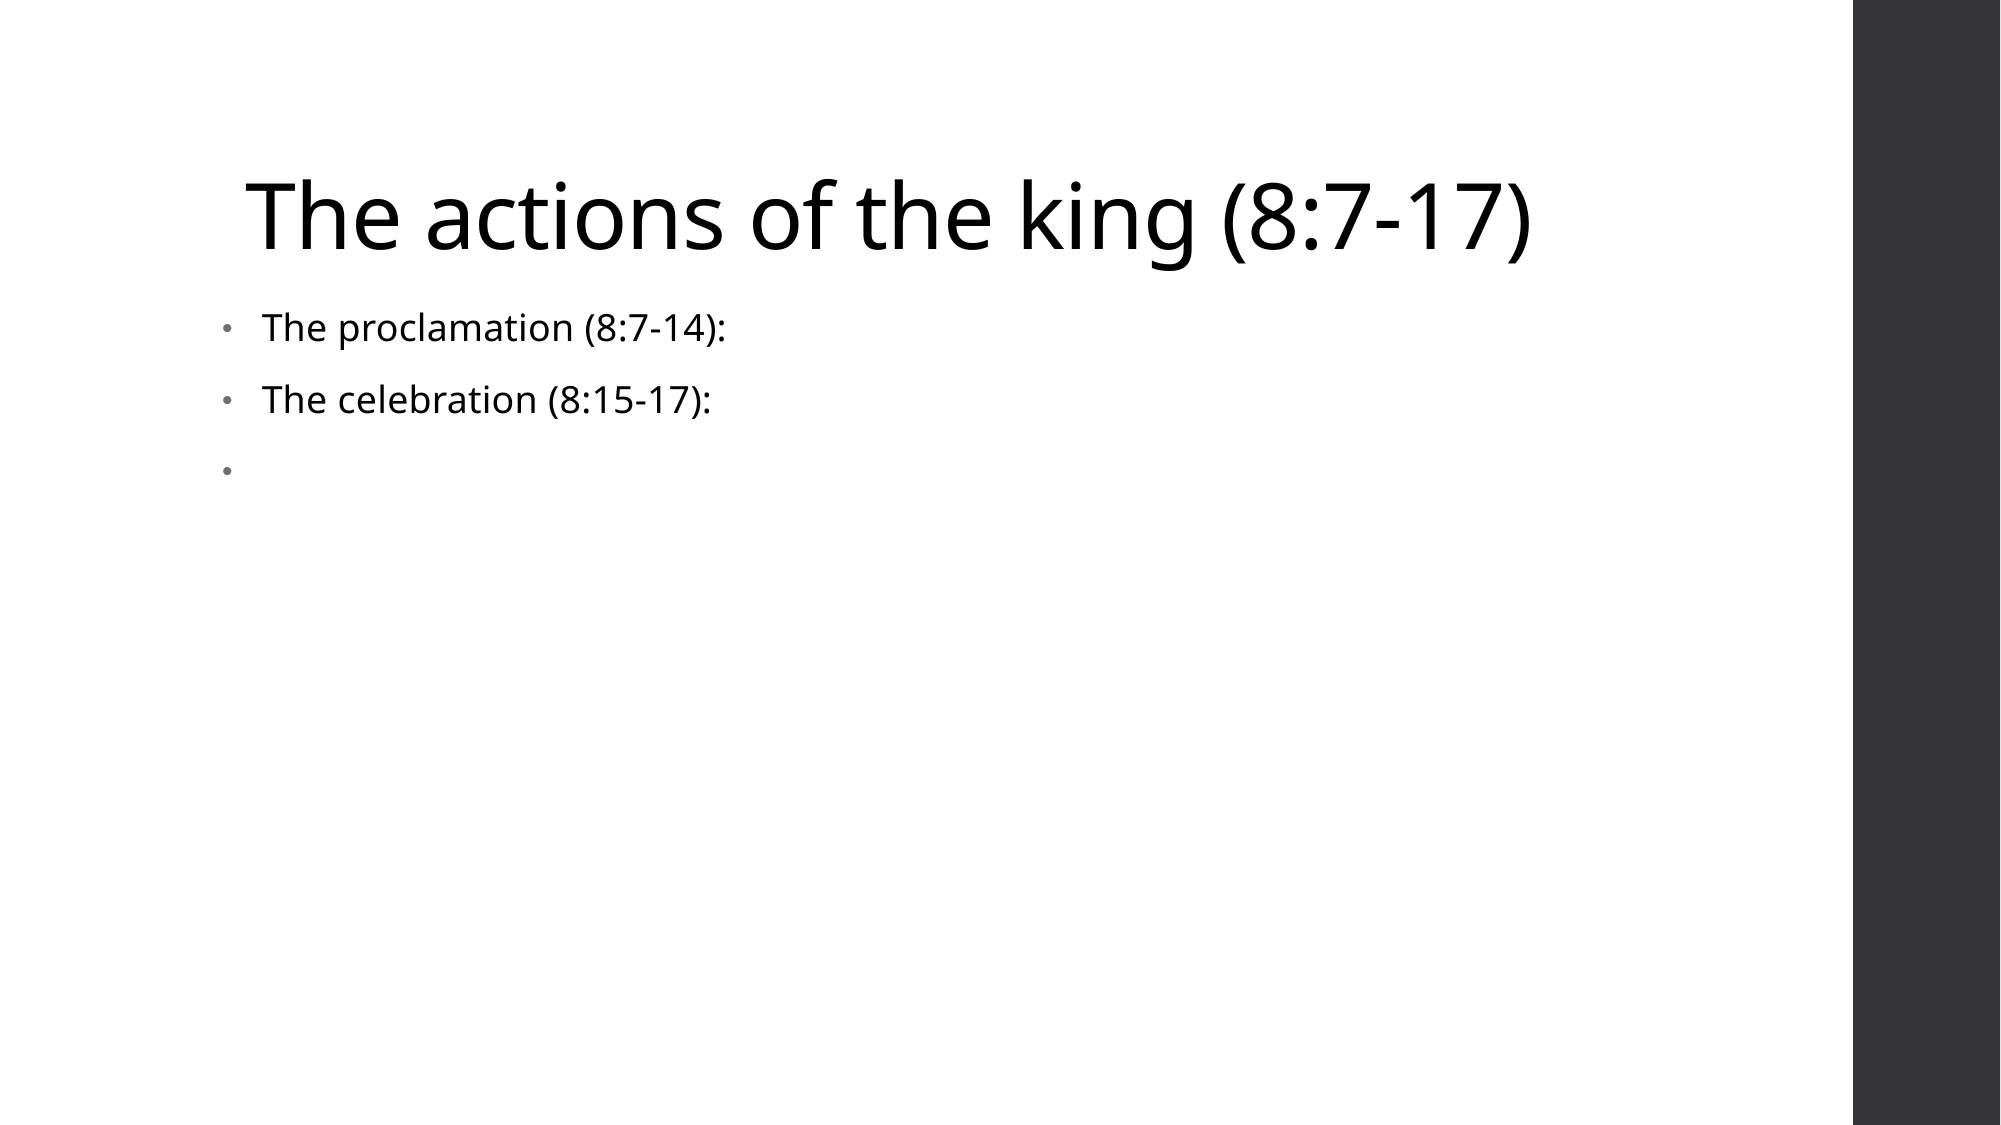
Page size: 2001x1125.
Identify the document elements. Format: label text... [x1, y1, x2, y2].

list The proclamation (8:7-14): The celebration (8:15-17): [206, 299, 1617, 1014]
title The actions of the king (8:7-17) [206, 60, 1797, 278]
